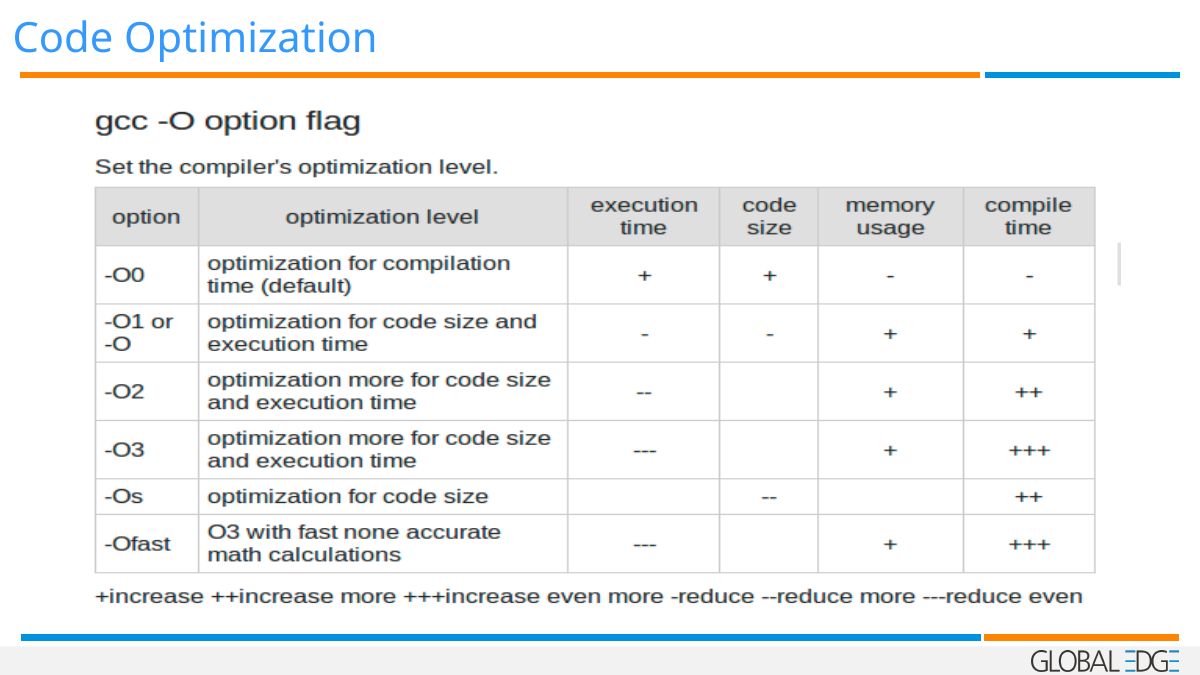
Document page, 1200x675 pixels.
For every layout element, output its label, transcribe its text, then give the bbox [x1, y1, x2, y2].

picture [1031, 650, 1179, 672]
title Code Optimization [12, 9, 1088, 63]
picture [84, 106, 1121, 615]
